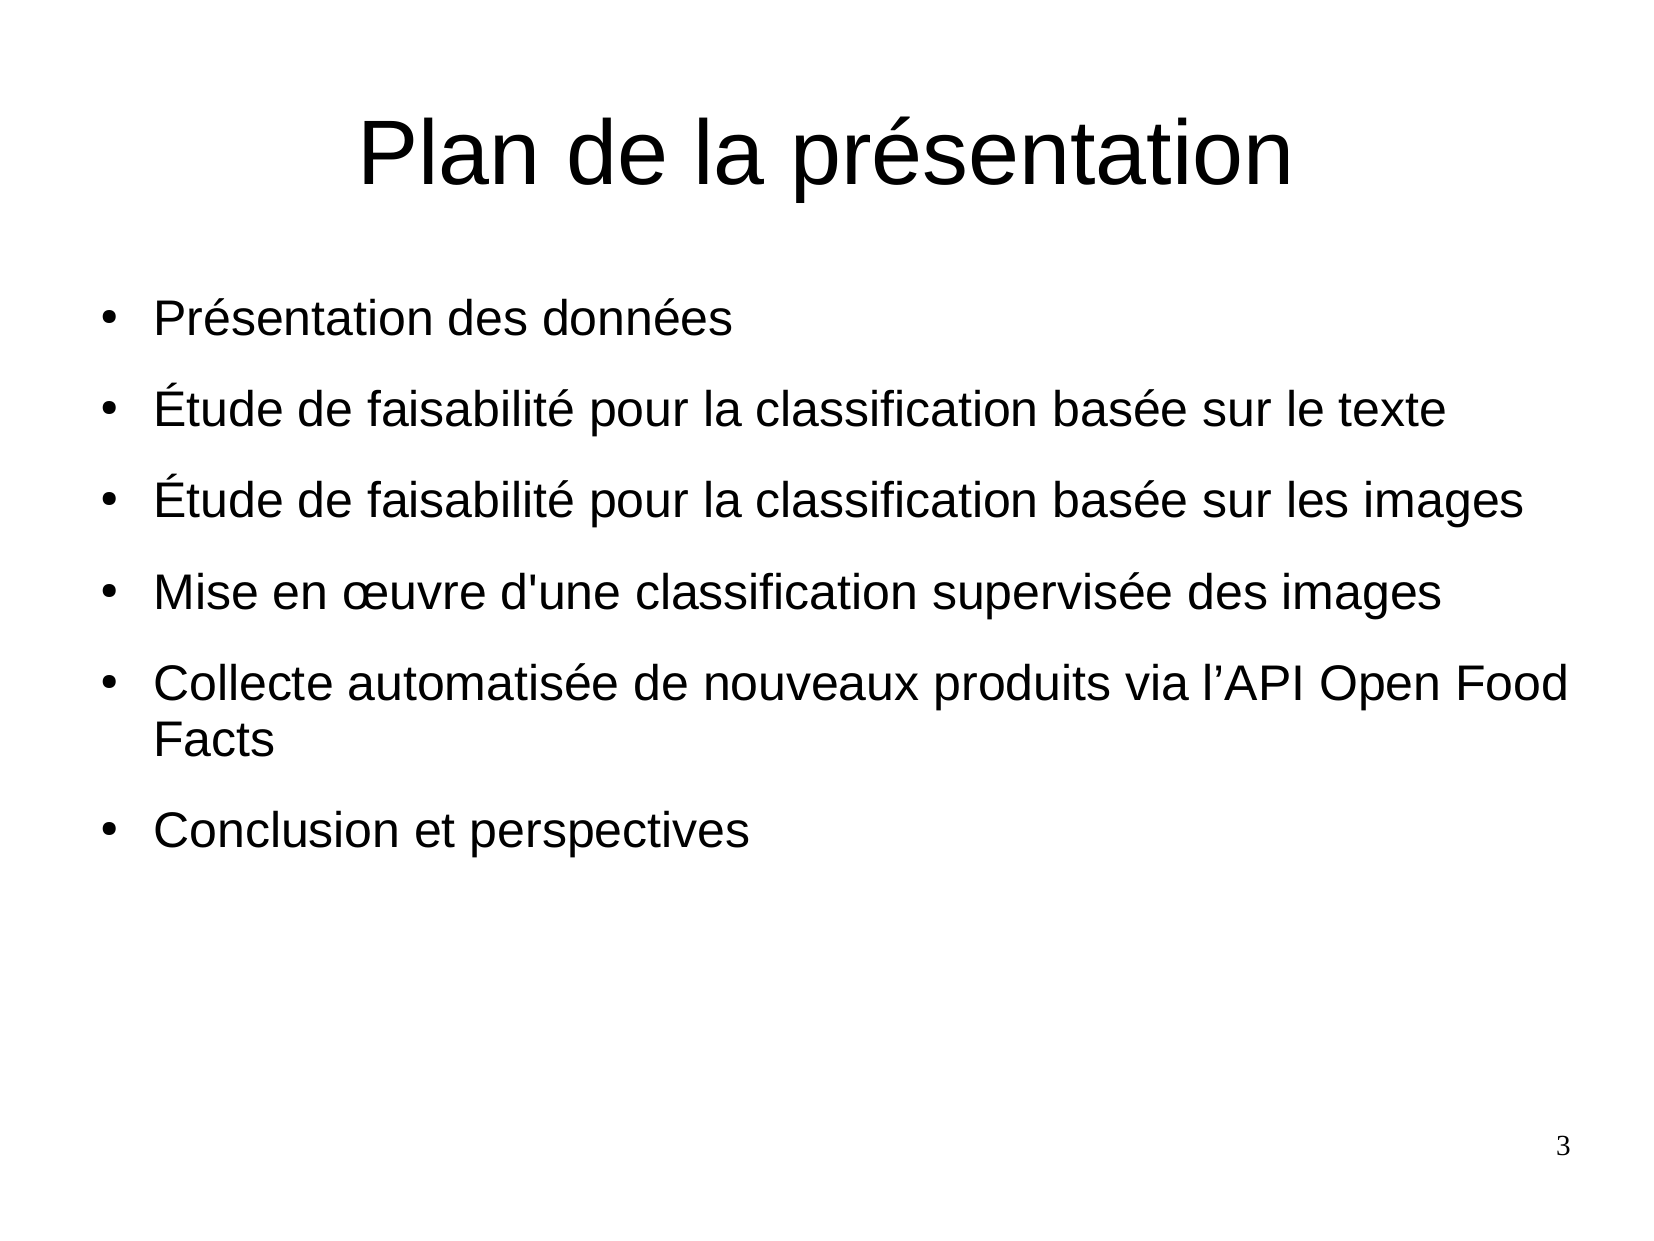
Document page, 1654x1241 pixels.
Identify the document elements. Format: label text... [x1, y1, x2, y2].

title Plan de la présentation [82, 49, 1571, 257]
list Présentation des données Étude de faisabilité pour la classification basée sur le texte Étude de faisabilité pour la classification basée sur les images Mise en œuvre d'une classification supervisée des images Collecte automatisée de nouveaux produits via l’API Open Food Facts Conclusion et perspectives [82, 290, 1571, 1109]
